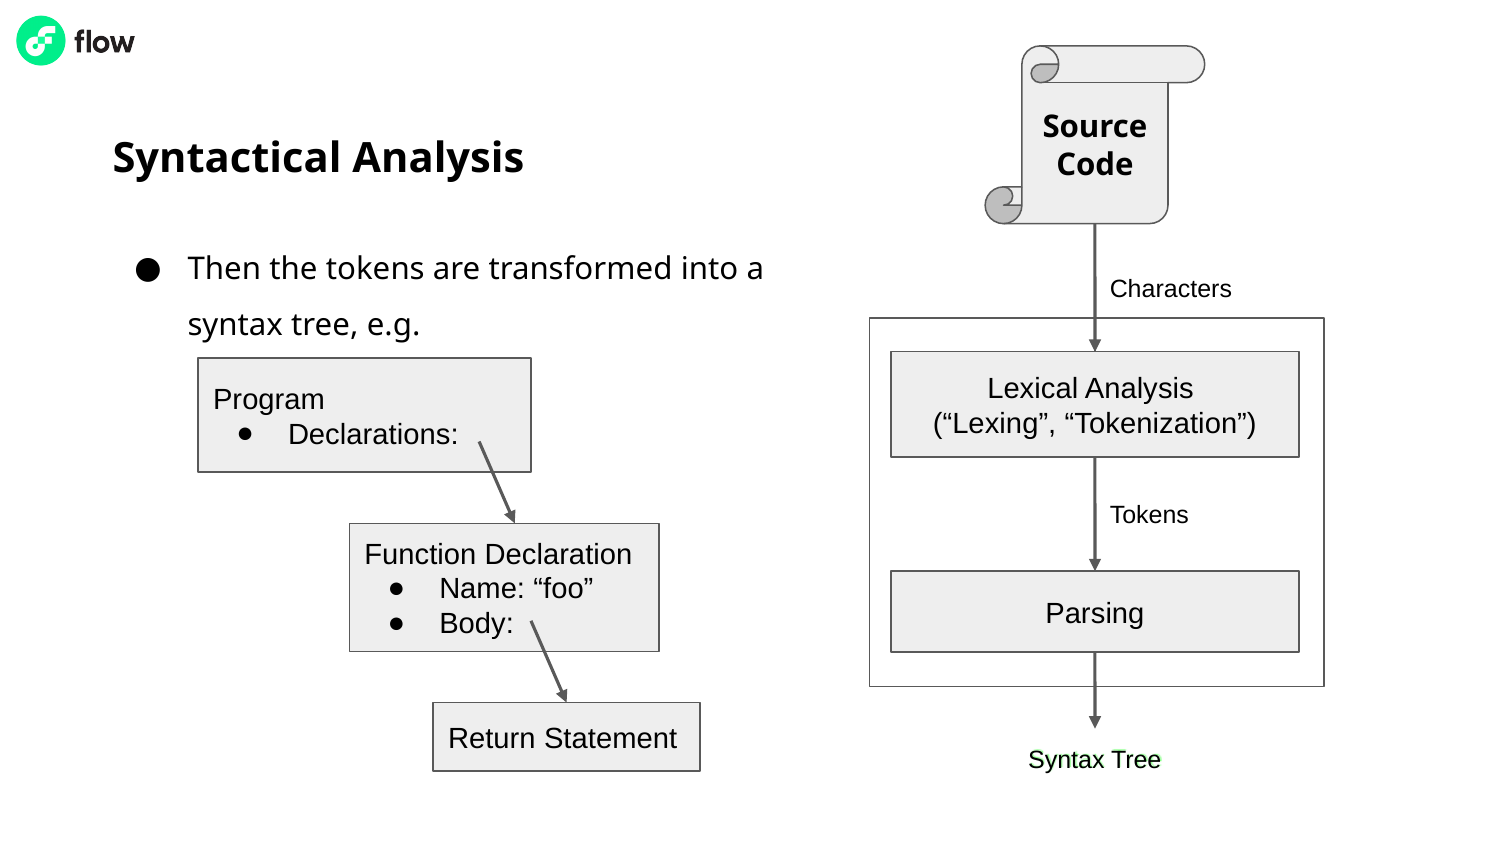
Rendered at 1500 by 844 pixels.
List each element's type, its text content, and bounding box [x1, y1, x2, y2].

picture [14, 14, 137, 67]
text_box Syntax Tree [1004, 728, 1186, 789]
text_box Parsing [890, 571, 1299, 653]
text_box Then the tokens are transformed into a syntax tree, e.g. [97, 214, 850, 777]
text_box Tokens [1094, 483, 1276, 544]
text_box Function Declaration Name: “foo” Body: [349, 523, 660, 652]
text_box Program Declarations: [198, 357, 531, 473]
text_box Return Statement [433, 702, 700, 771]
text_box Source Code [1005, 45, 1205, 224]
text_box [1096, 318, 1324, 687]
text_box Characters [1094, 257, 1276, 318]
text_box Syntactical Analysis [97, 115, 820, 197]
text_box Lexical Analysis (“Lexing”, “Tokenization”) [890, 351, 1299, 457]
text_box [869, 318, 1094, 687]
